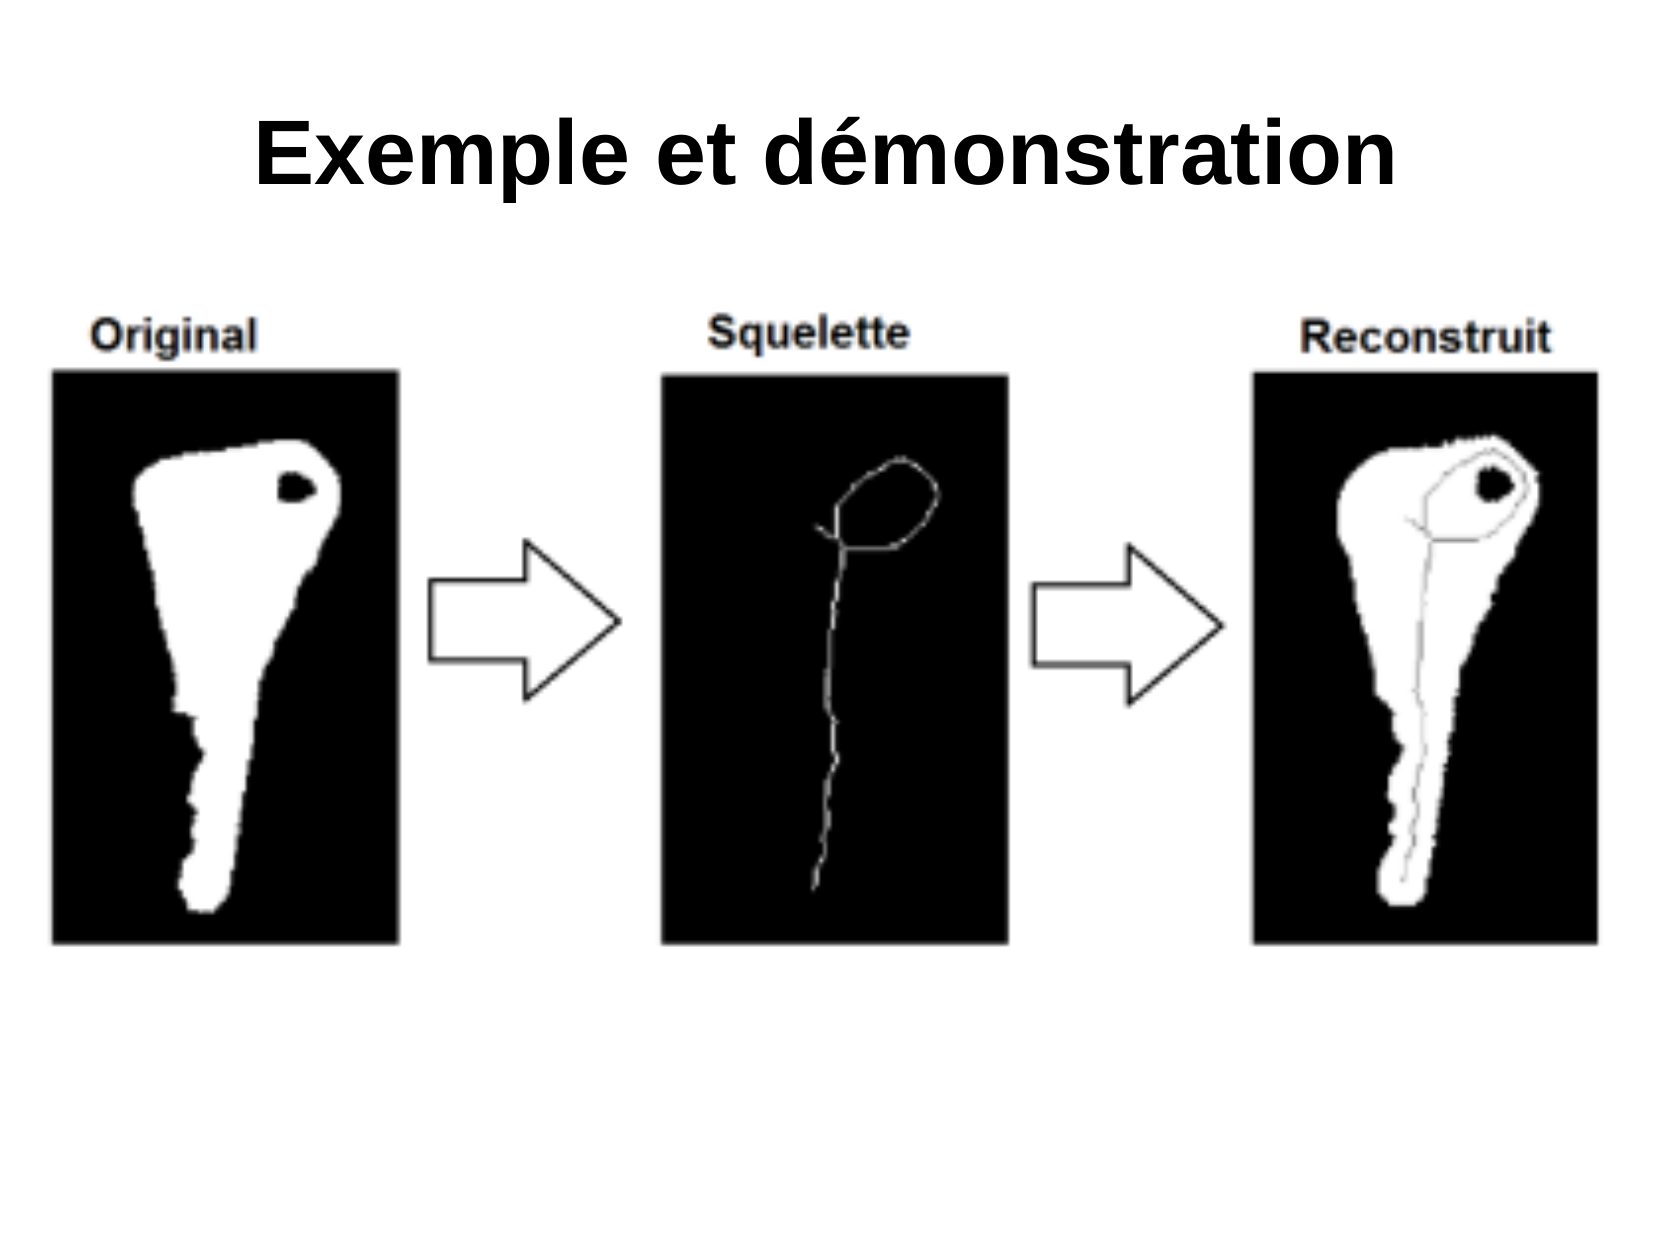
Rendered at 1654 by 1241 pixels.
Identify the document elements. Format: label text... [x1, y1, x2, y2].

title Exemple et démonstration [82, 49, 1571, 257]
picture [38, 295, 1619, 1007]
